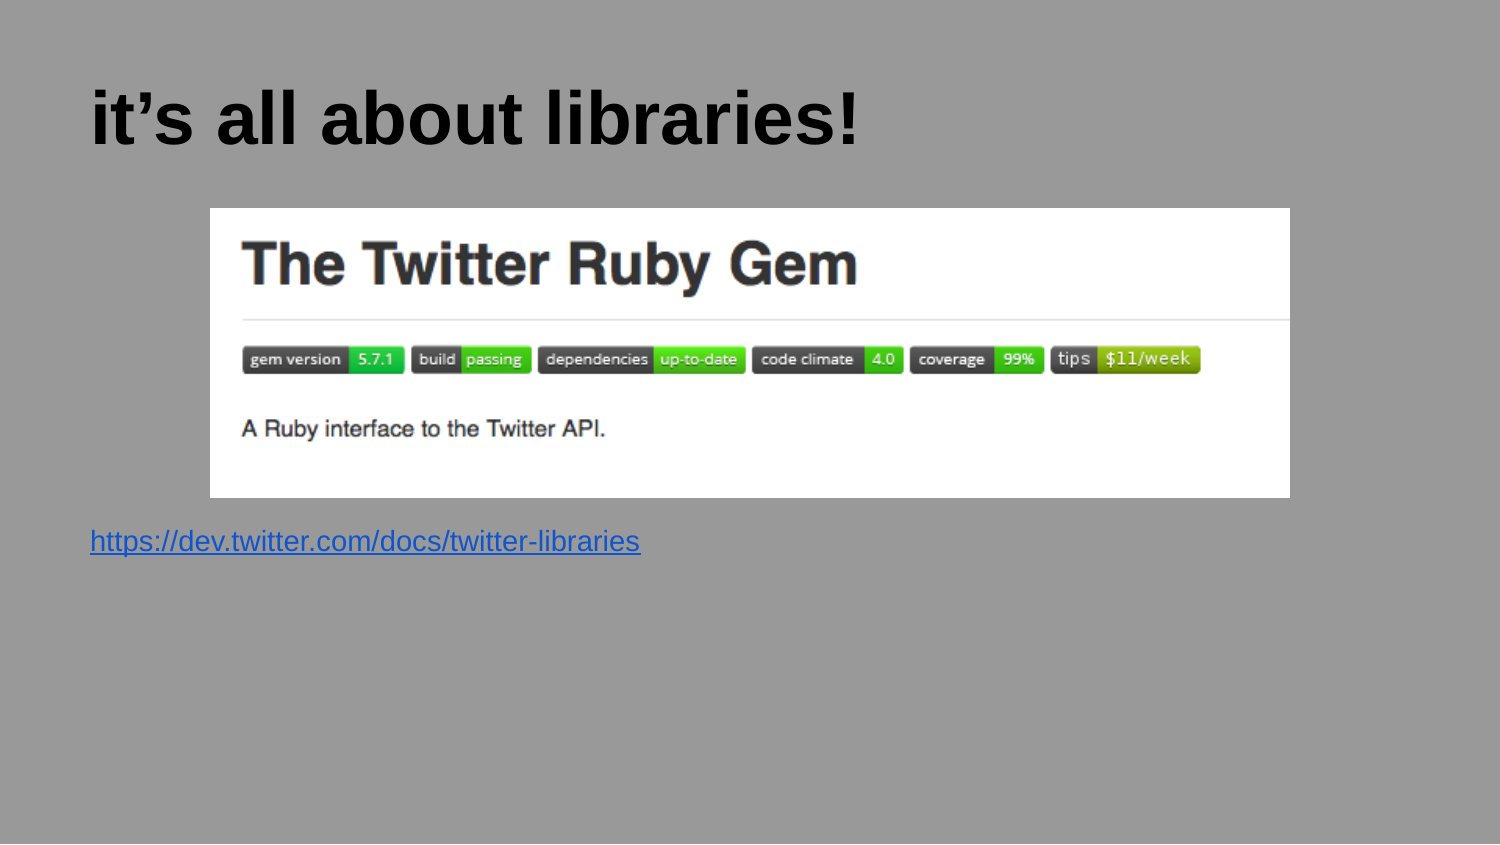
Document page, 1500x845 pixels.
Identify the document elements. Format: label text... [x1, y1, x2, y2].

picture [210, 208, 1290, 499]
list https://dev.twitter.com/docs/twitter-libraries [75, 507, 1290, 629]
title it’s all about libraries! [75, 33, 1425, 175]
